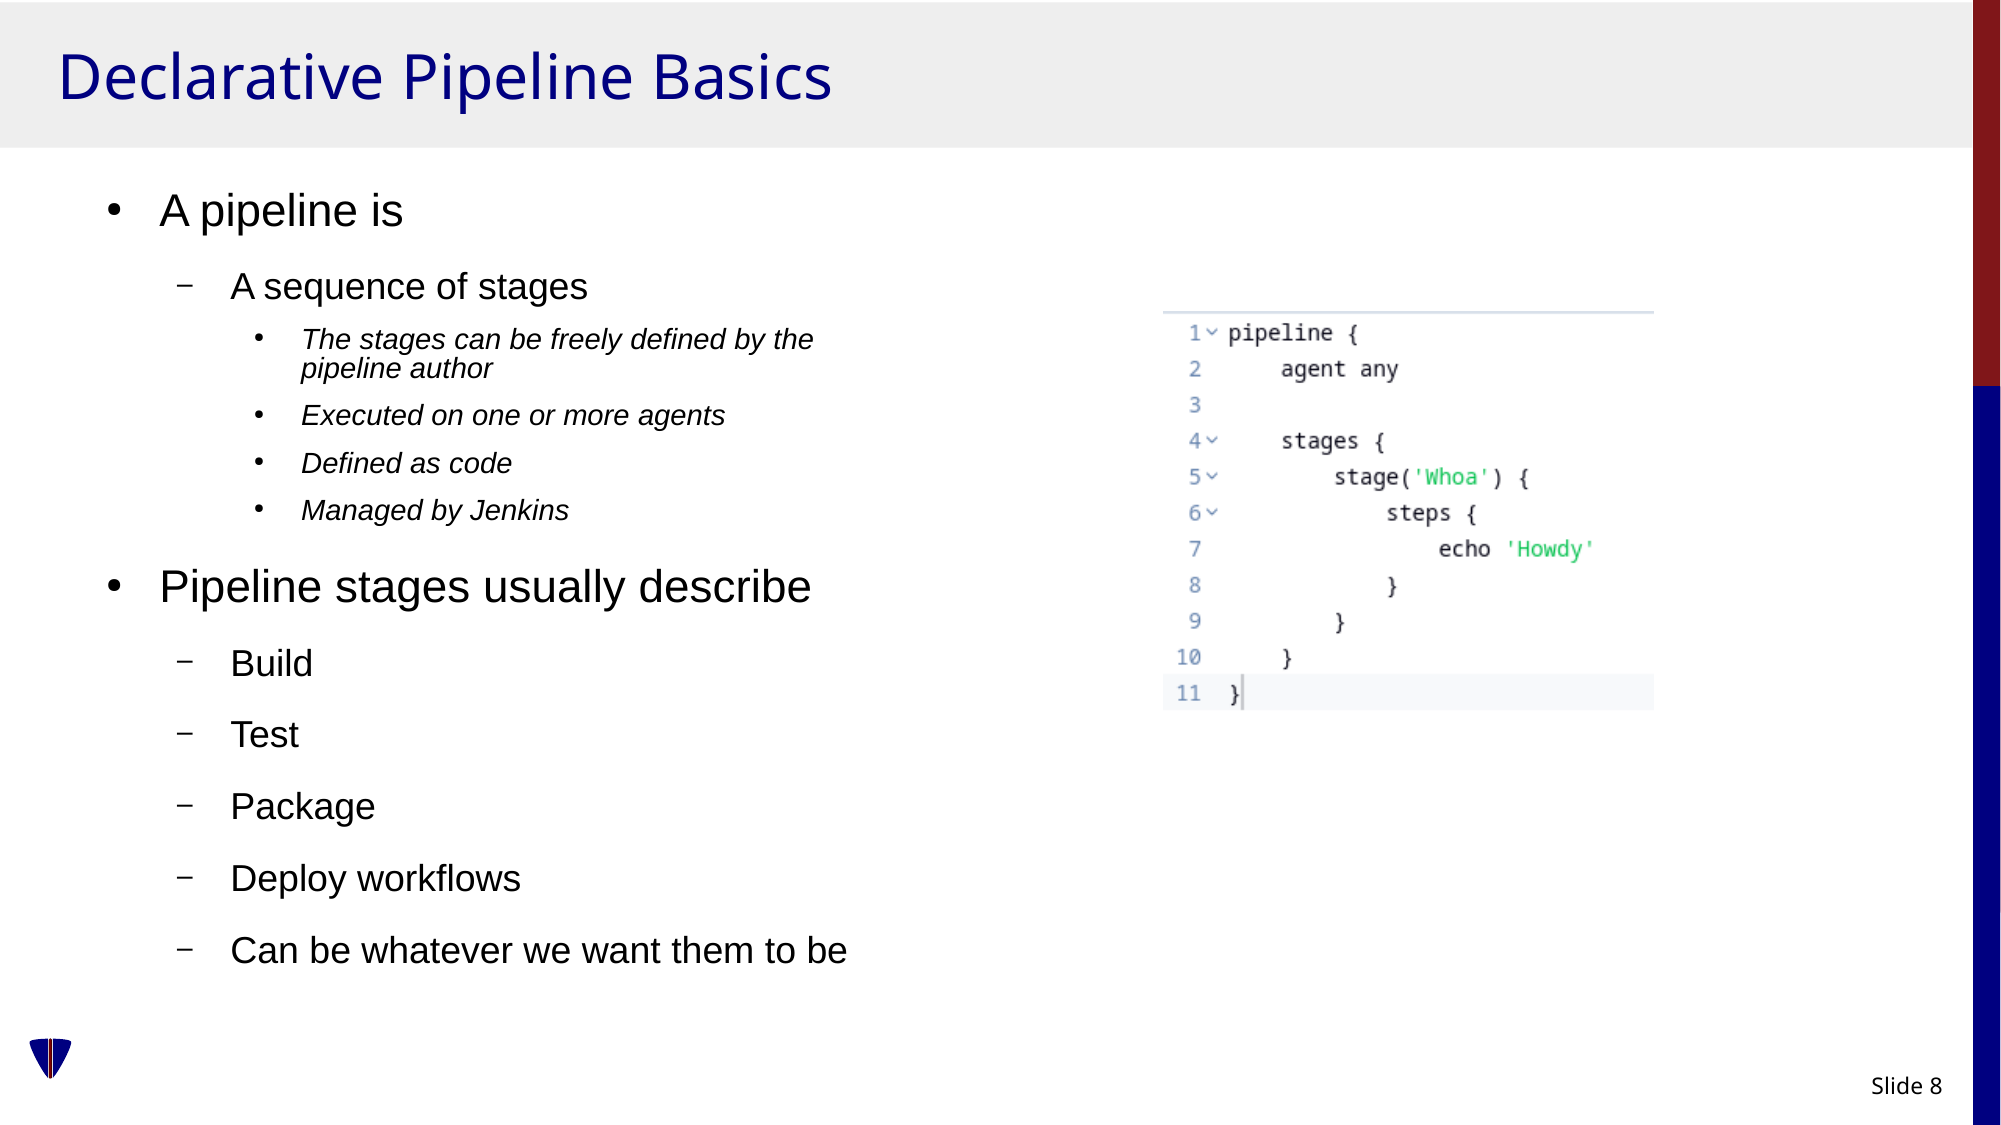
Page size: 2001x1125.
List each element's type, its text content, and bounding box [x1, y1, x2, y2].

picture [1163, 311, 1654, 798]
title Declarative Pipeline Basics [0, 2, 1973, 148]
list A pipeline is A sequence of stages The stages can be freely defined by the pipeline author Executed on one or more agents Defined as code Managed by Jenkins Pipeline stages usually describe Build Test Package Deploy workflows Can be whatever we want them to be [88, 177, 886, 1034]
